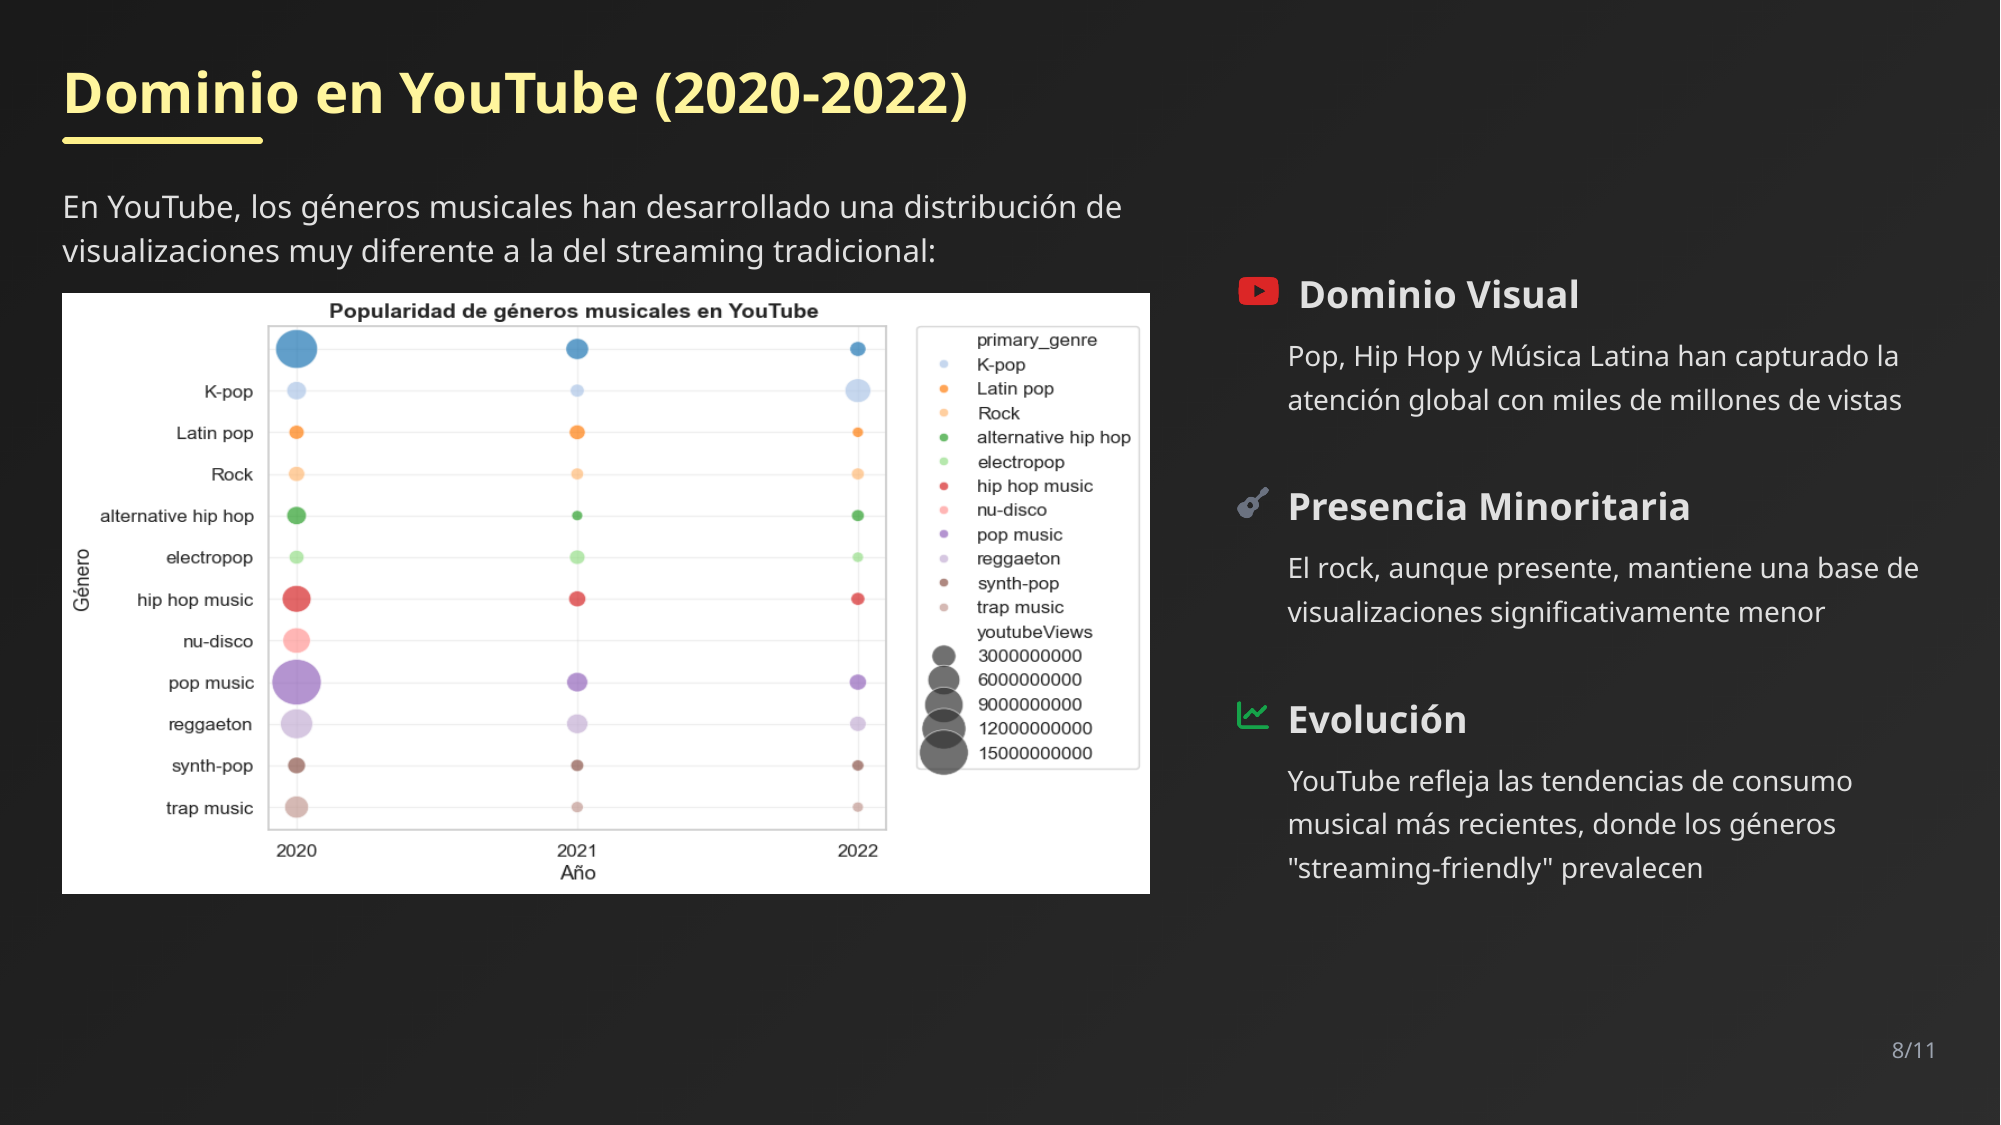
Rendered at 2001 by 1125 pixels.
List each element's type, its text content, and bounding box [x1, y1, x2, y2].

text_box YouTube refleja las tendencias de consumo musical más recientes, donde los géneros "streaming-friendly" prevalecen [1287, 753, 1938, 885]
text_box Presencia Minoritaria [1287, 478, 1743, 529]
text_box Dominio Visual [1298, 265, 1623, 316]
text_box Dominio en YouTube (2020-2022) [62, 62, 2000, 125]
picture [0, 0, 2000, 1125]
text_box En YouTube, los géneros musicales han desarrollado una distribución de visualizaciones muy diferente a la del streaming tradicional: [62, 181, 1188, 269]
text_box 8/11 [62, 1031, 1938, 1063]
text_box Evolución [1287, 690, 1503, 741]
text_box Pop, Hip Hop y Música Latina han capturado la atención global con miles de millones de vistas [1287, 328, 1938, 416]
text_box El rock, aunque presente, mantiene una base de visualizaciones significativamente menor [1287, 540, 1938, 629]
